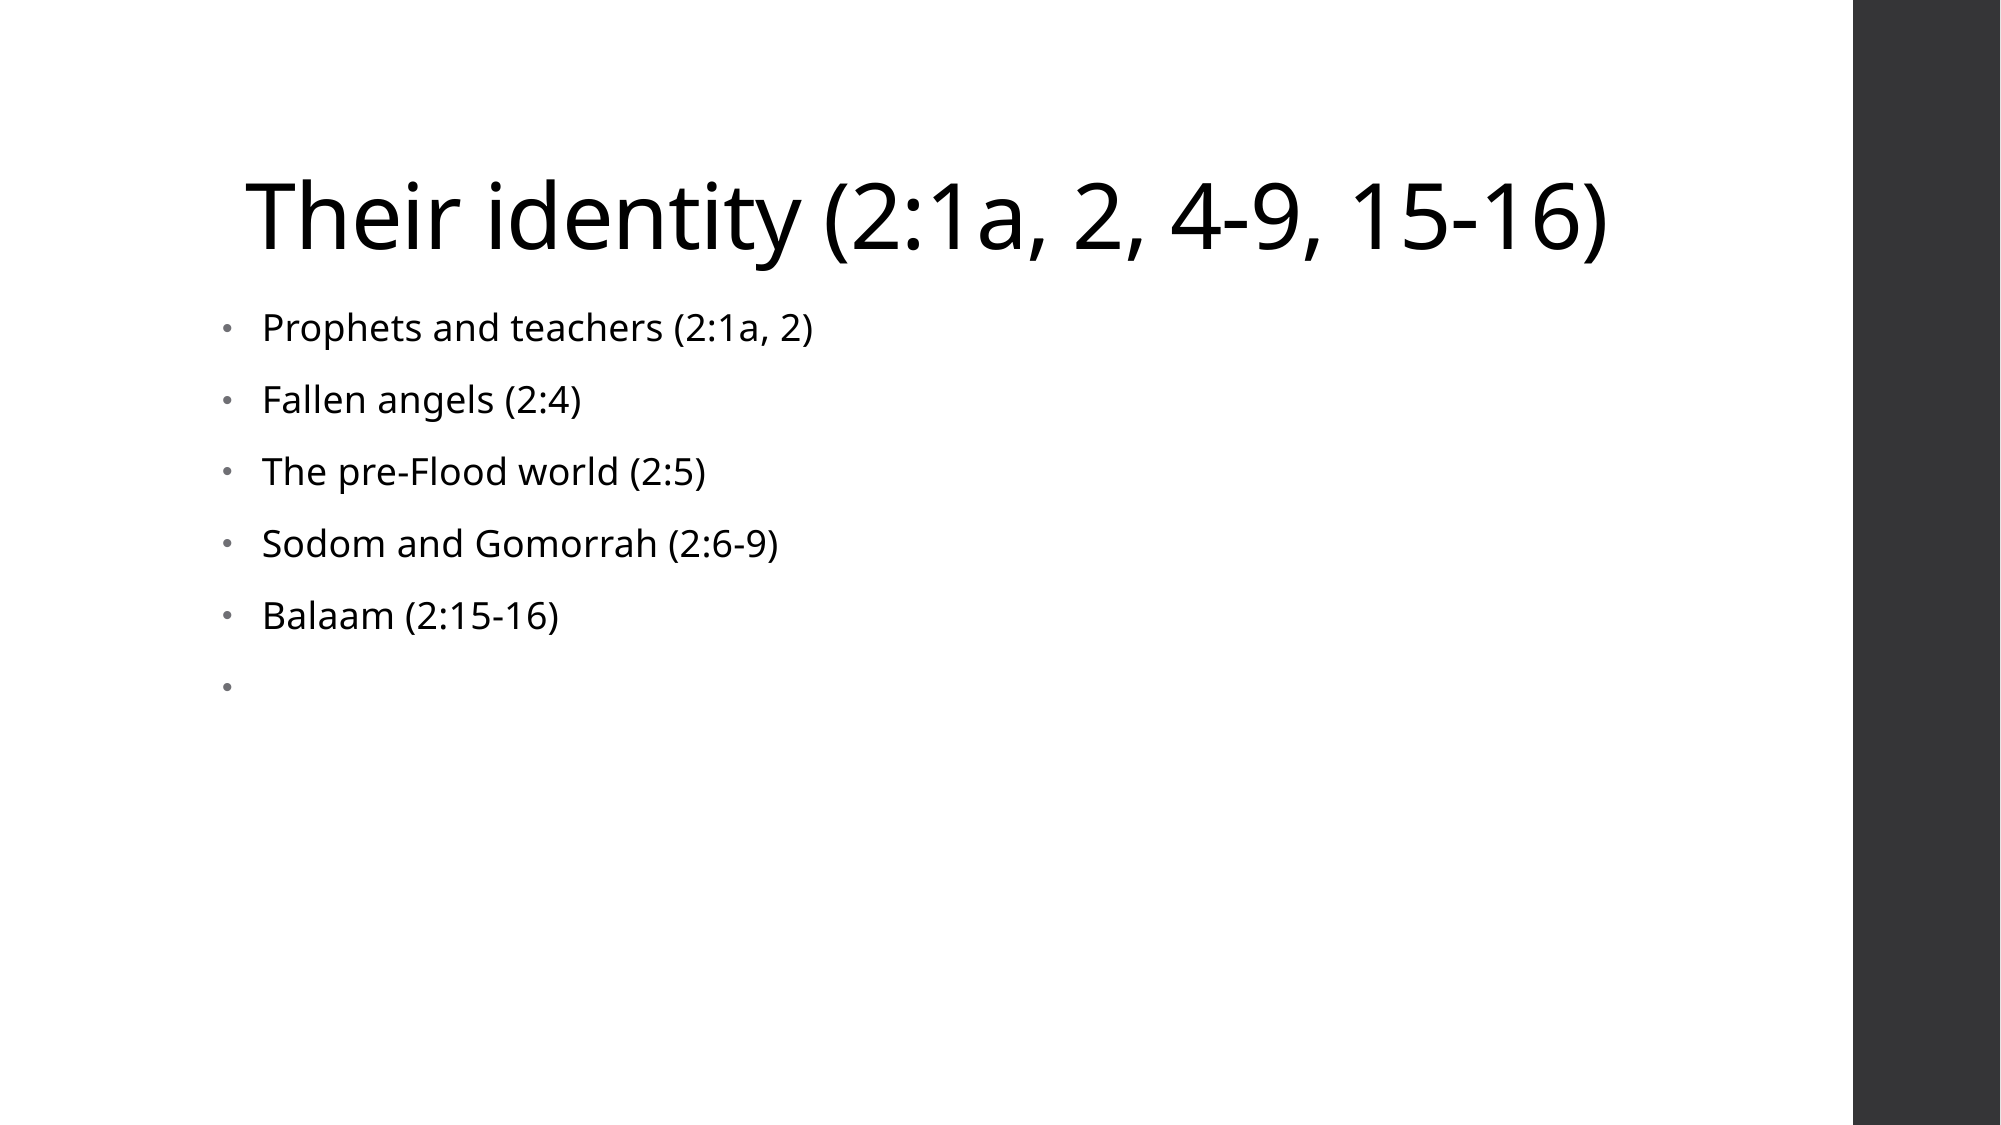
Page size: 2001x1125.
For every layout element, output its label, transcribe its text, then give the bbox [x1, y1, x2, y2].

list Prophets and teachers (2:1a, 2) Fallen angels (2:4) The pre-Flood world (2:5) Sodom and Gomorrah (2:6-9) Balaam (2:15-16) [206, 299, 1617, 1014]
title Their identity (2:1a, 2, 4-9, 15-16) [206, 60, 1797, 278]
